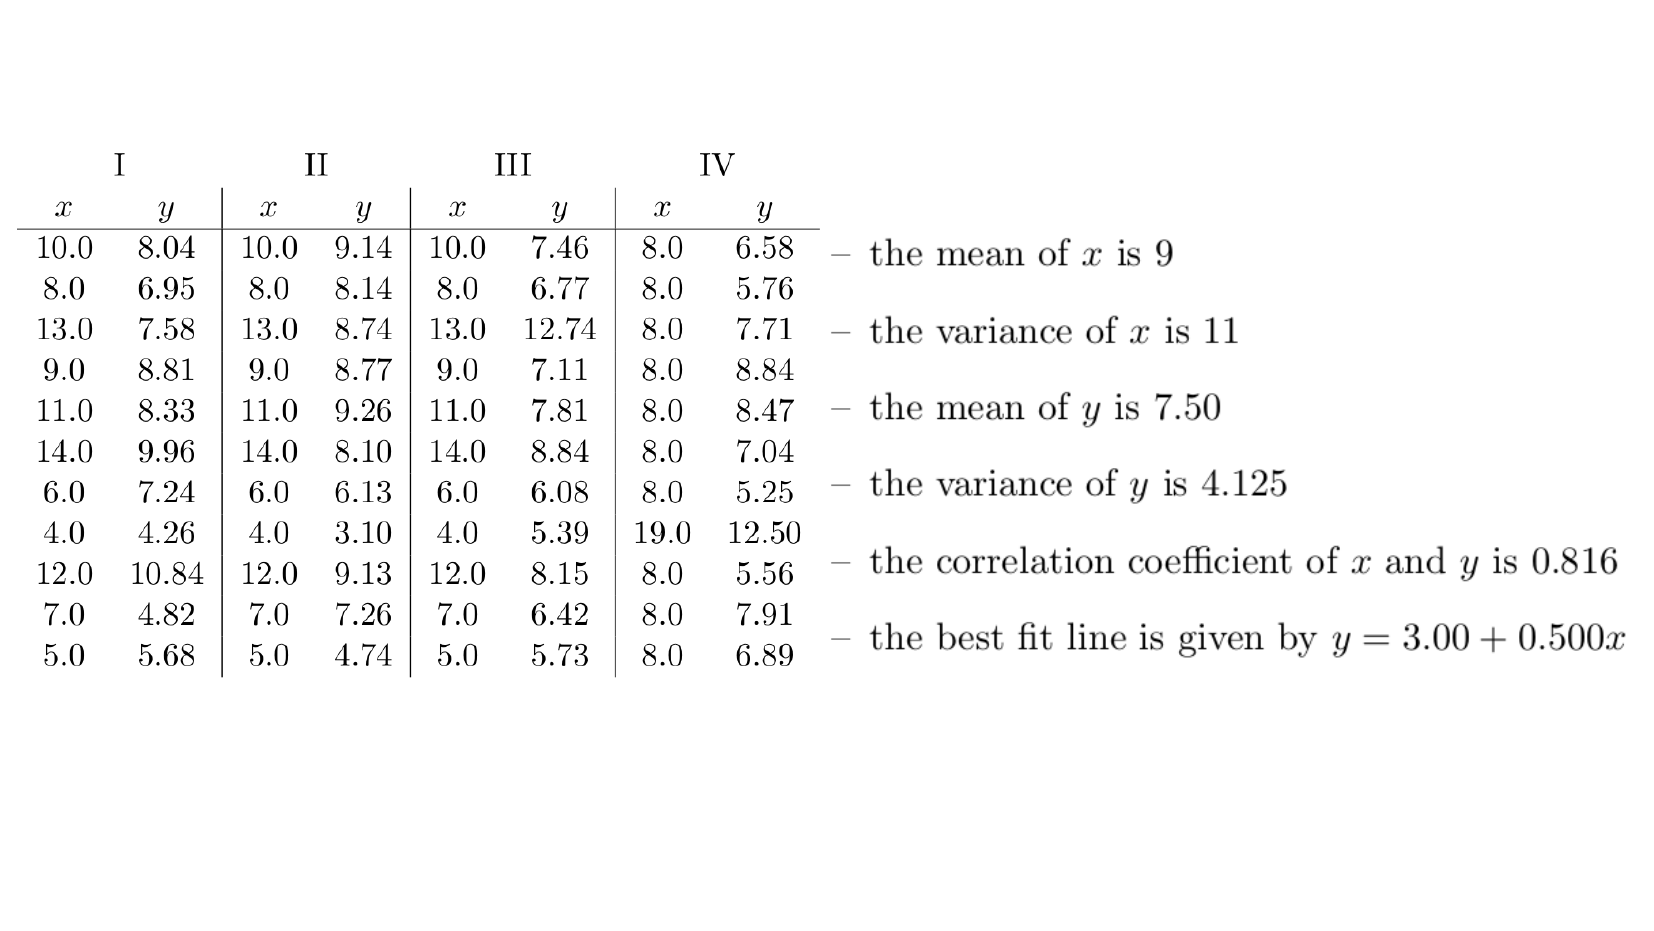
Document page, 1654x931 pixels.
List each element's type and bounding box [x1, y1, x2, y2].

picture [0, 136, 1654, 686]
